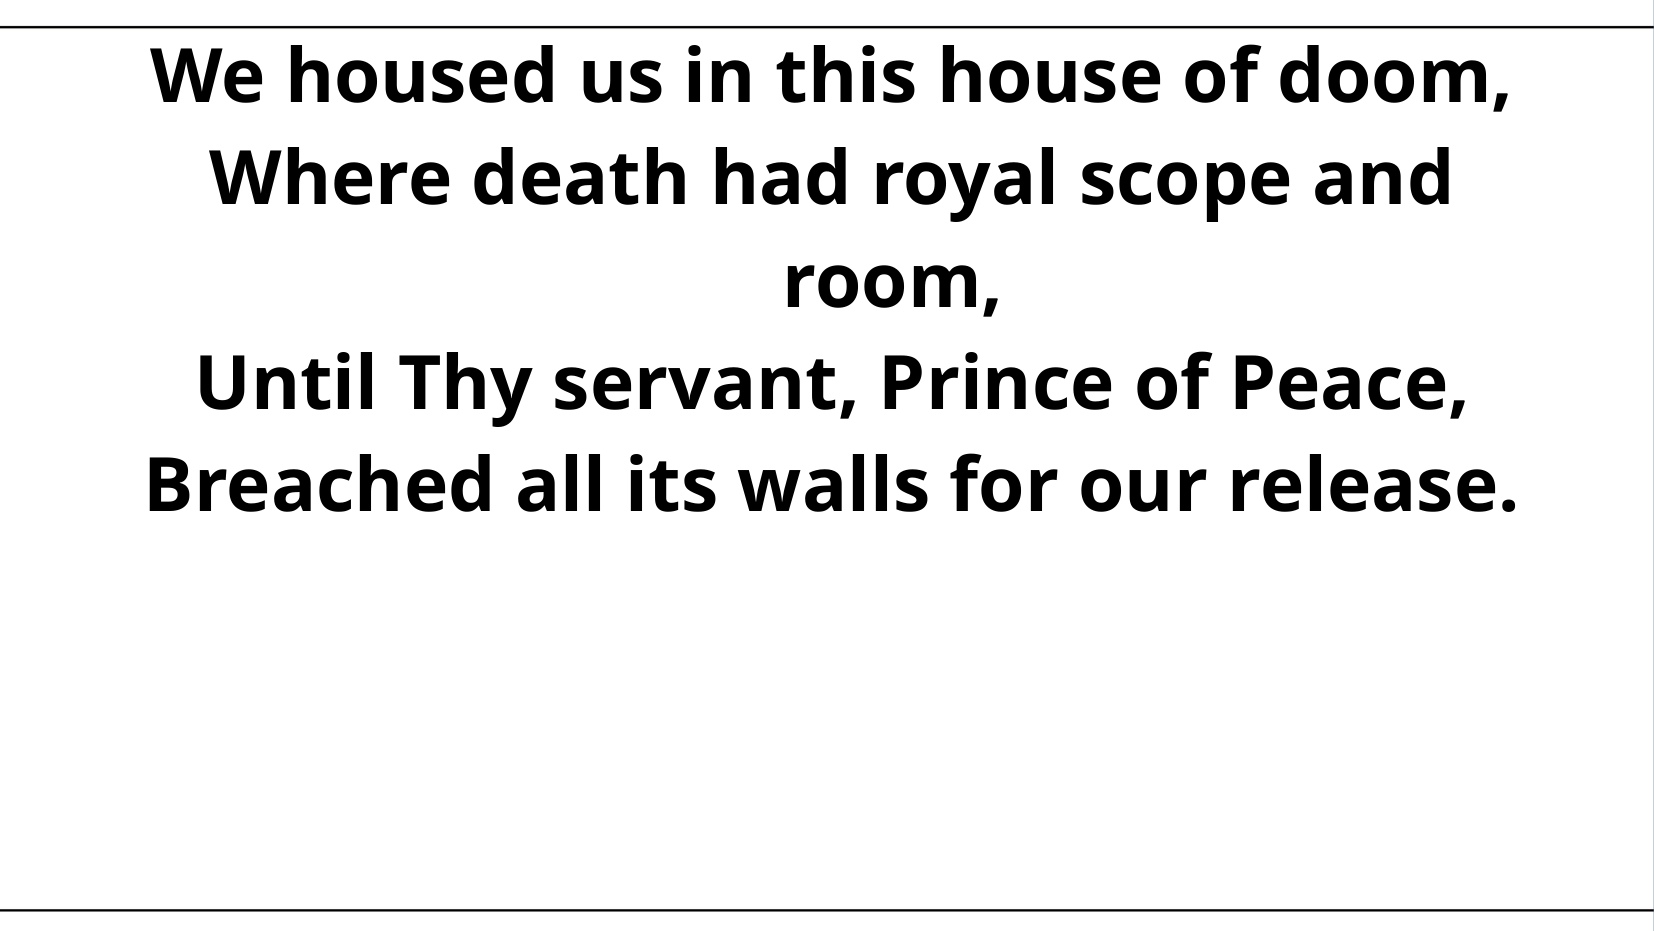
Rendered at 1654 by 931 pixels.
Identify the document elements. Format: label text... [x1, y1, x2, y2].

text_box We housed us in this house of doom, Where death had royal scope and room, Until Thy servant, Prince of Peace, Breached all its walls for our release. [90, 15, 1576, 430]
picture [0, 0, 1654, 931]
